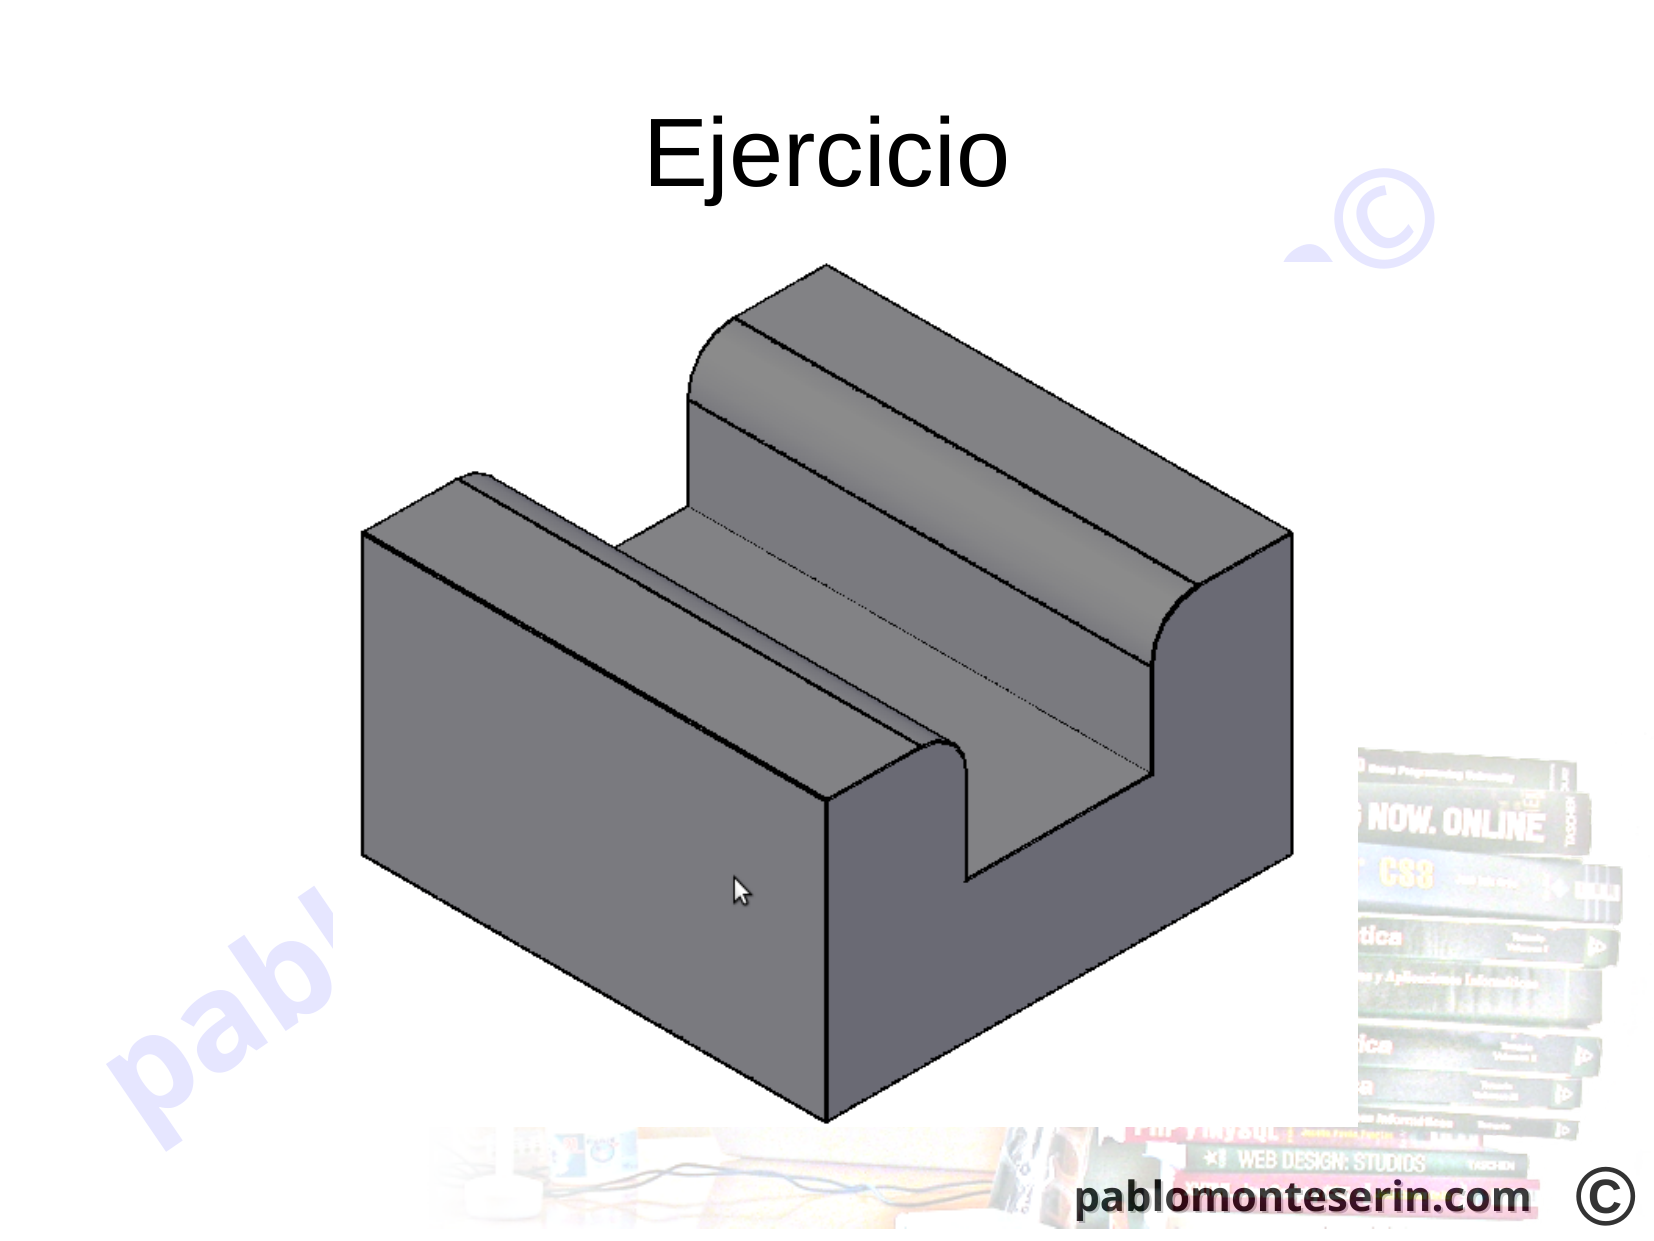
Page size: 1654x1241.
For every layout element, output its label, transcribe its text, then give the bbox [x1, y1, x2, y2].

title Ejercicio [82, 49, 1571, 257]
picture [333, 262, 1654, 1229]
